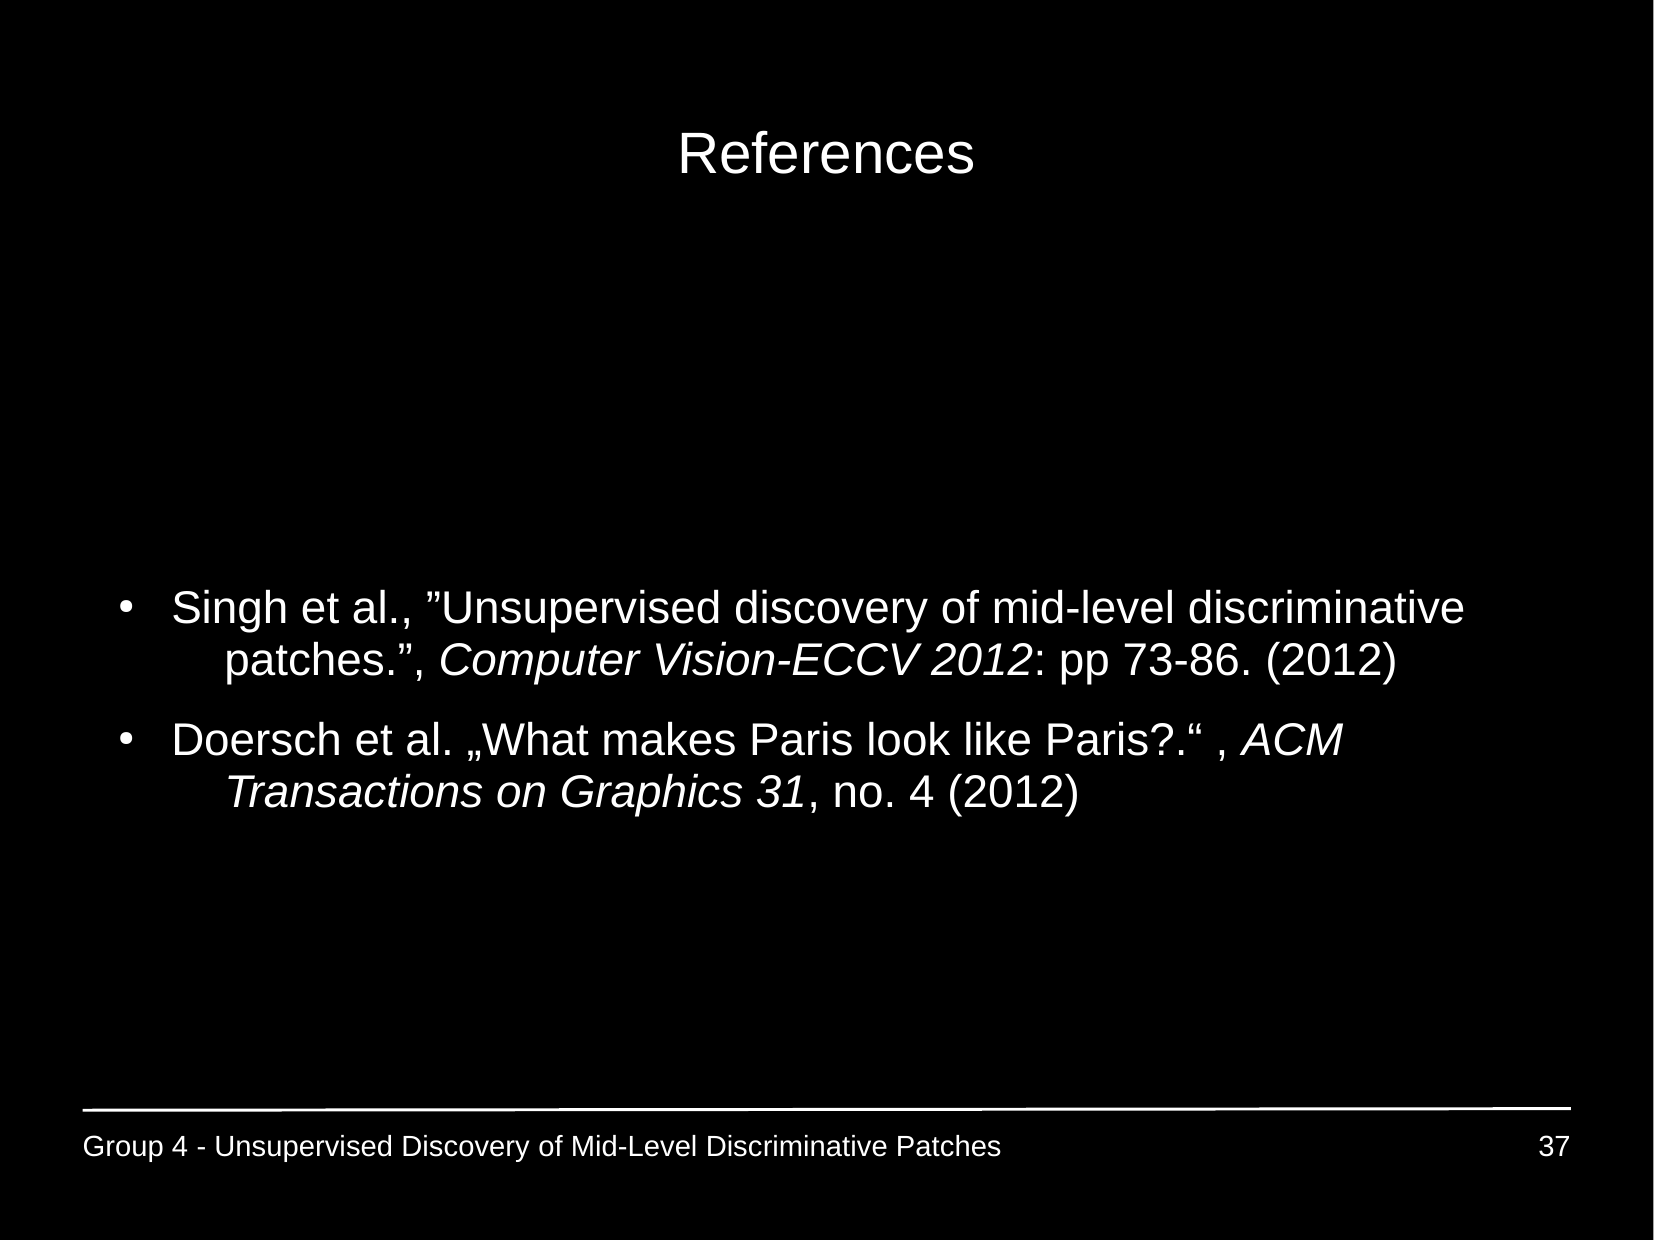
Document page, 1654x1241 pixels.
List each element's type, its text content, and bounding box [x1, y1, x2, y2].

list Singh et al., ”Unsupervised discovery of mid-level discriminative patches.”, Computer Vision-ECCV 2012: pp 73-86. (2012) Doersch et al. „What makes Paris look like Paris?.“ , ACM Transactions on Graphics 31, no. 4 (2012) [82, 290, 1571, 1109]
title References [82, 49, 1571, 257]
